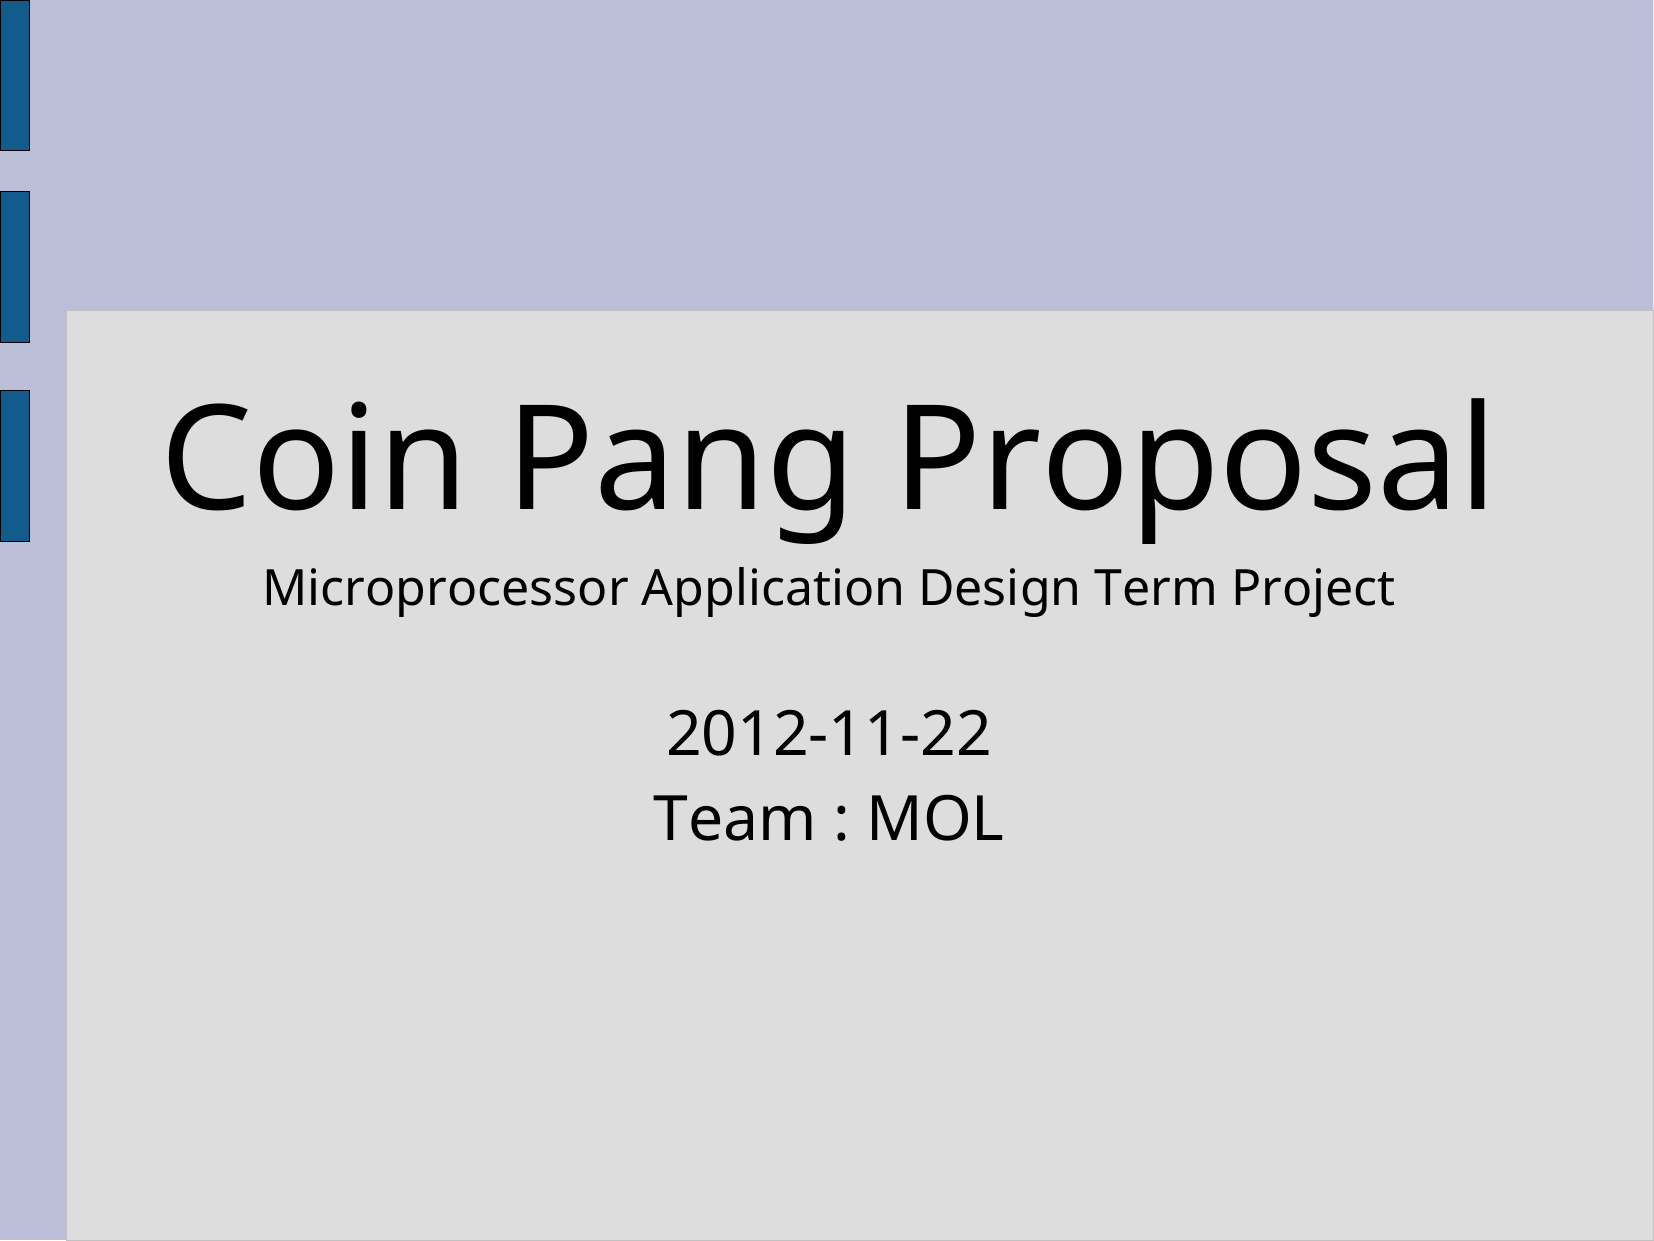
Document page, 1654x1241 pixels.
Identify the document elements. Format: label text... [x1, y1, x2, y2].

subtitle Coin Pang Proposal Microprocessor Application Design Term Project 2012-11-22 Team : MOL [123, 88, 1536, 1124]
